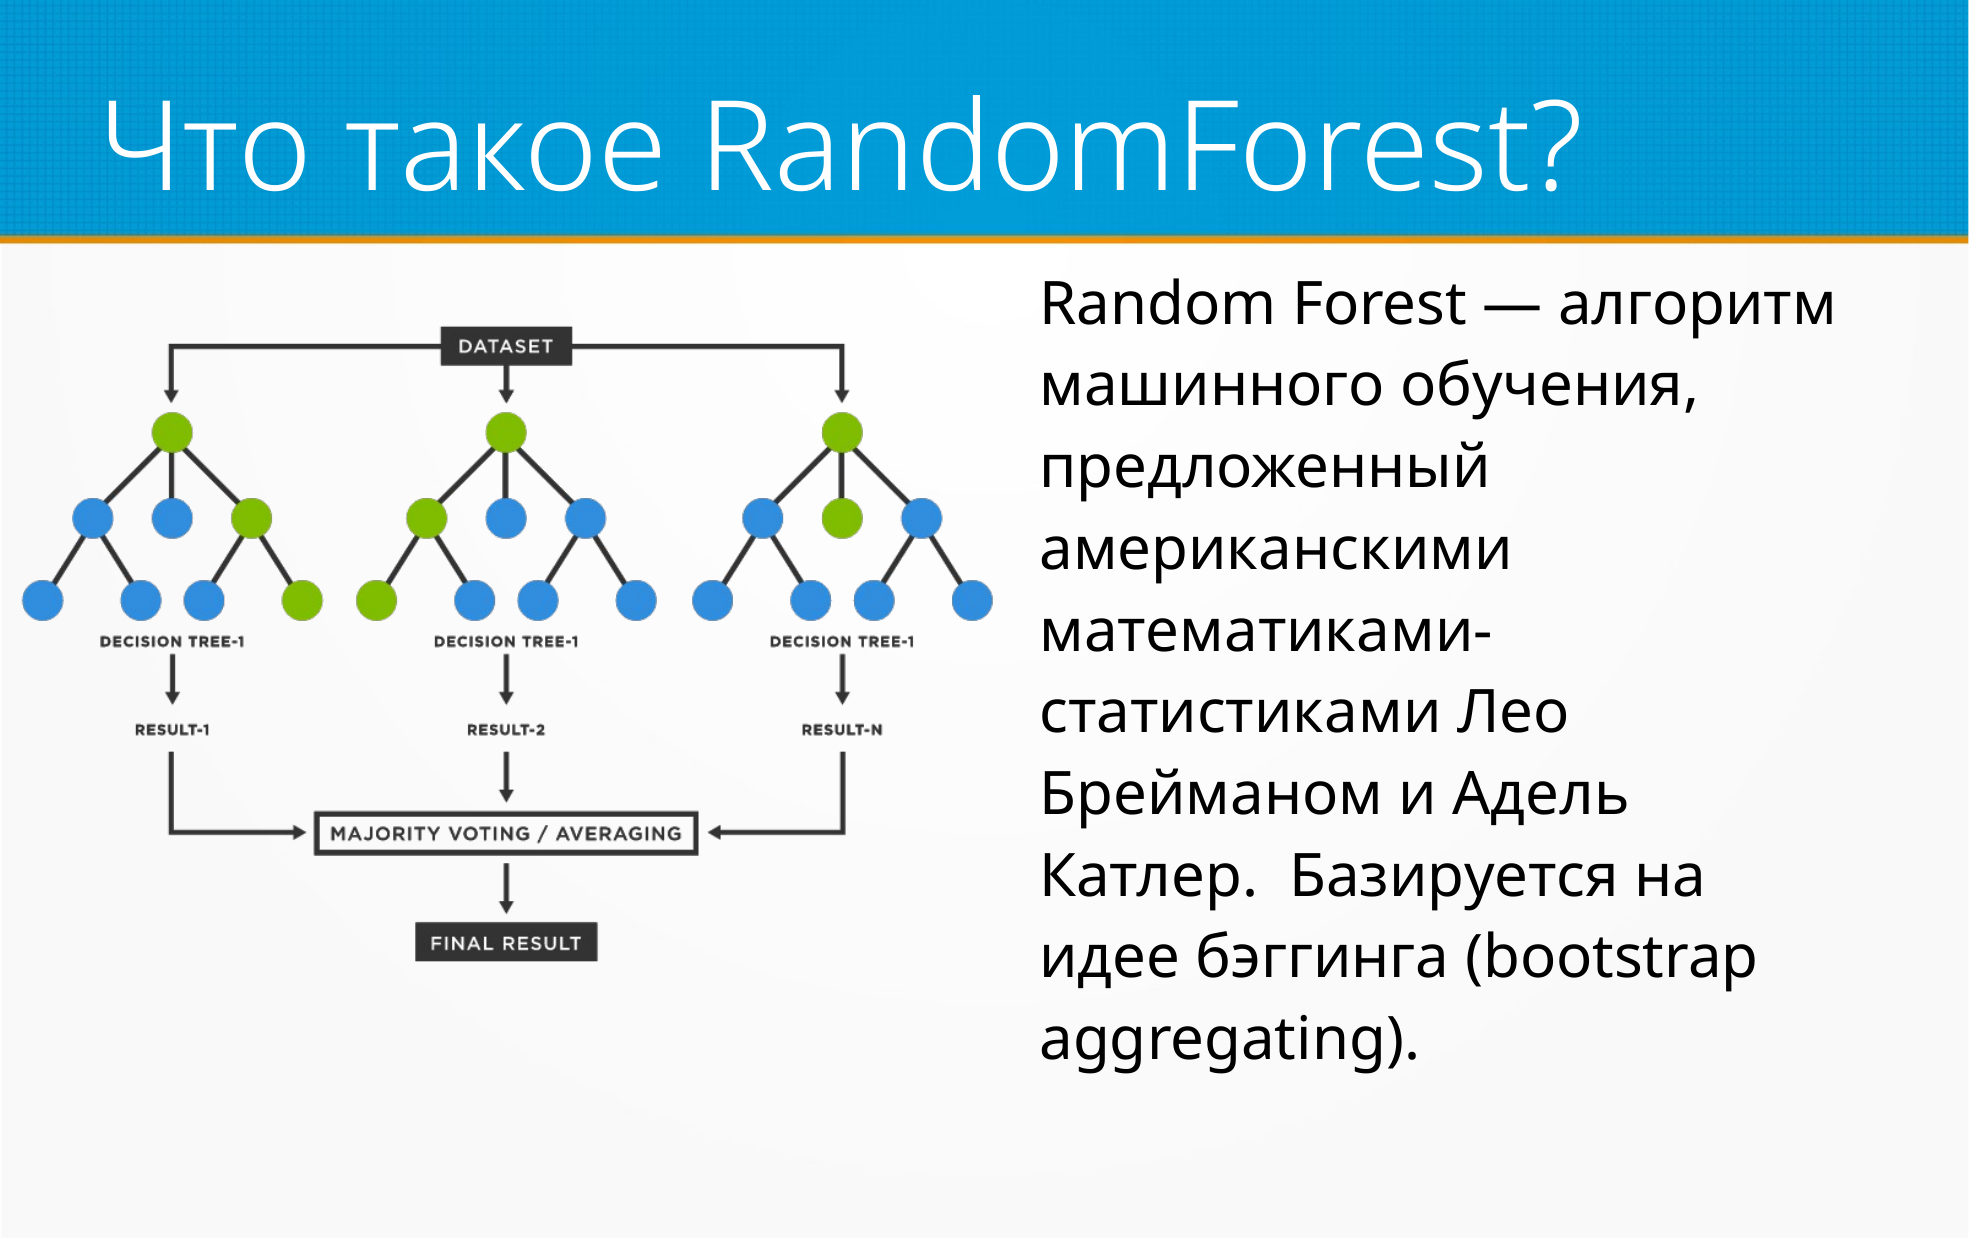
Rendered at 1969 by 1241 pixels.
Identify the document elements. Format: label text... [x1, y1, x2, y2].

picture [0, 233, 1969, 1241]
list Random Forest — алгоритм машинного обучения, предложенный американскими математиками-статистиками Лео Брейманом и Адель Катлер. Базируется на идее бэггинга (bootstrap aggregating). [1039, 259, 1861, 1081]
title Что такое RandomForest? [98, 19, 1870, 227]
